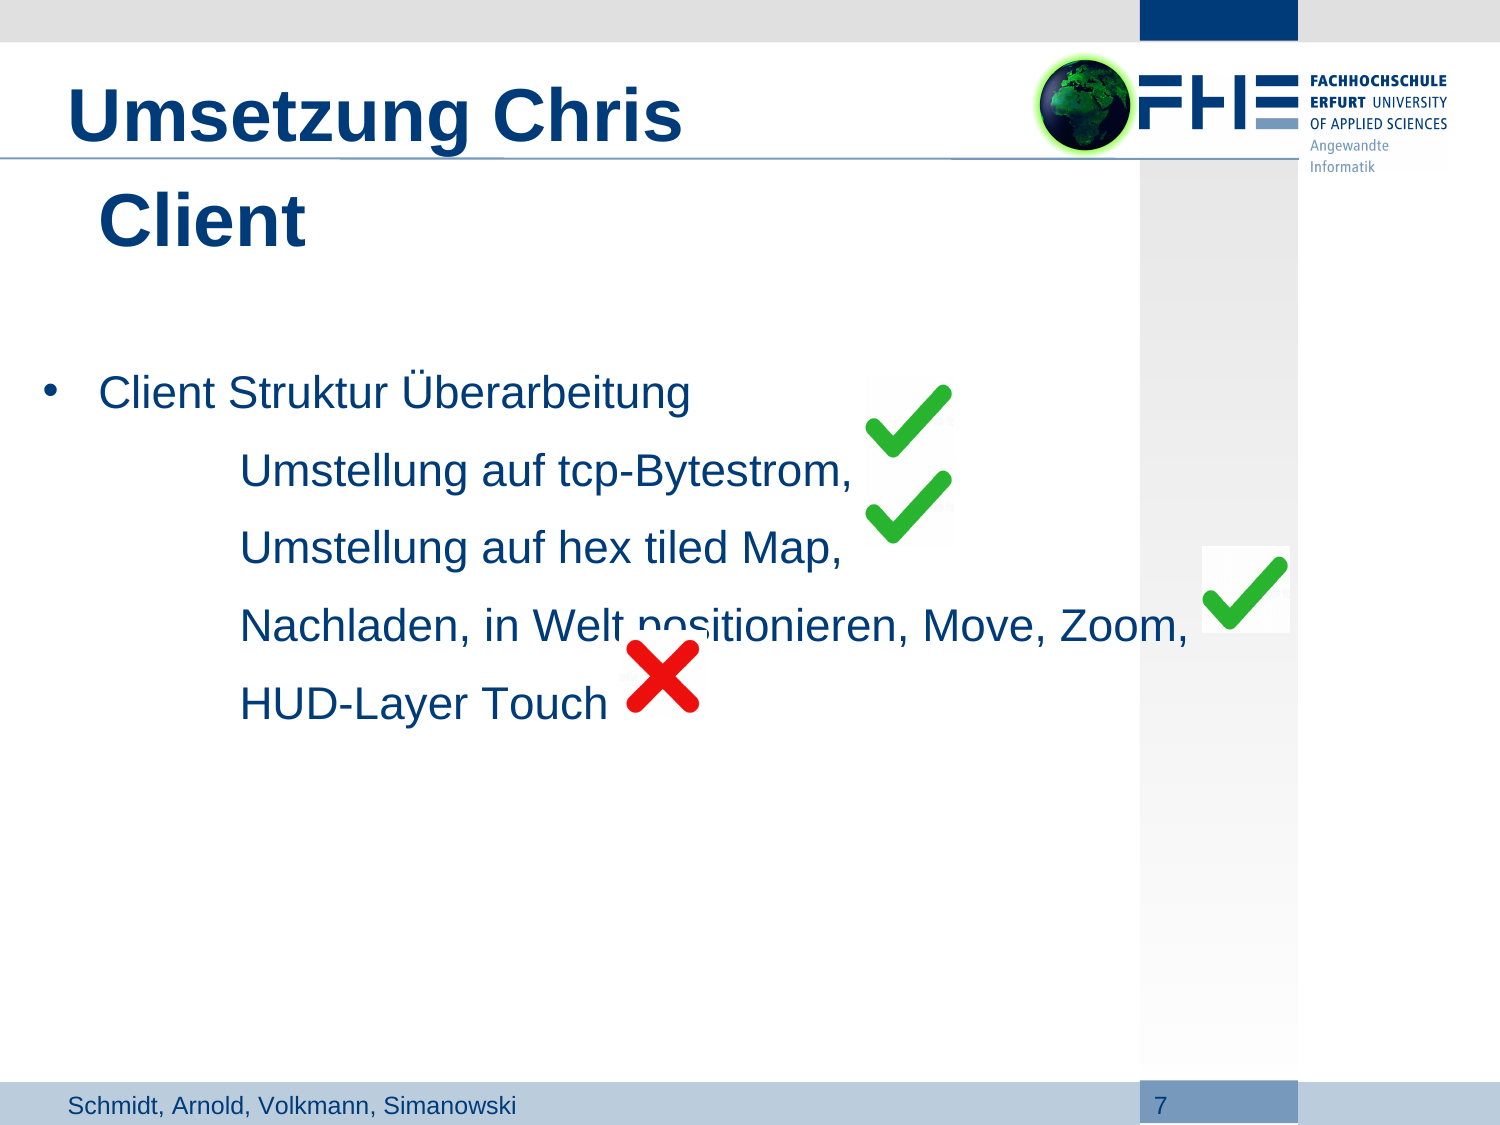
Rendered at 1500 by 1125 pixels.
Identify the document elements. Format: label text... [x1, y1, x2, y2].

picture [619, 630, 707, 717]
title Umsetzung Chris [53, 58, 1140, 142]
picture [1030, 50, 1140, 58]
list Client Client Struktur Überarbeitung Umstellung auf tcp-Bytestrom, Umstellung auf hex tiled Map, Nachladen, in Welt positionieren, Move, Zoom, HUD-Layer Touch [27, 163, 1475, 1074]
picture [1202, 546, 1290, 633]
picture [865, 374, 954, 547]
picture [1030, 75, 1447, 163]
